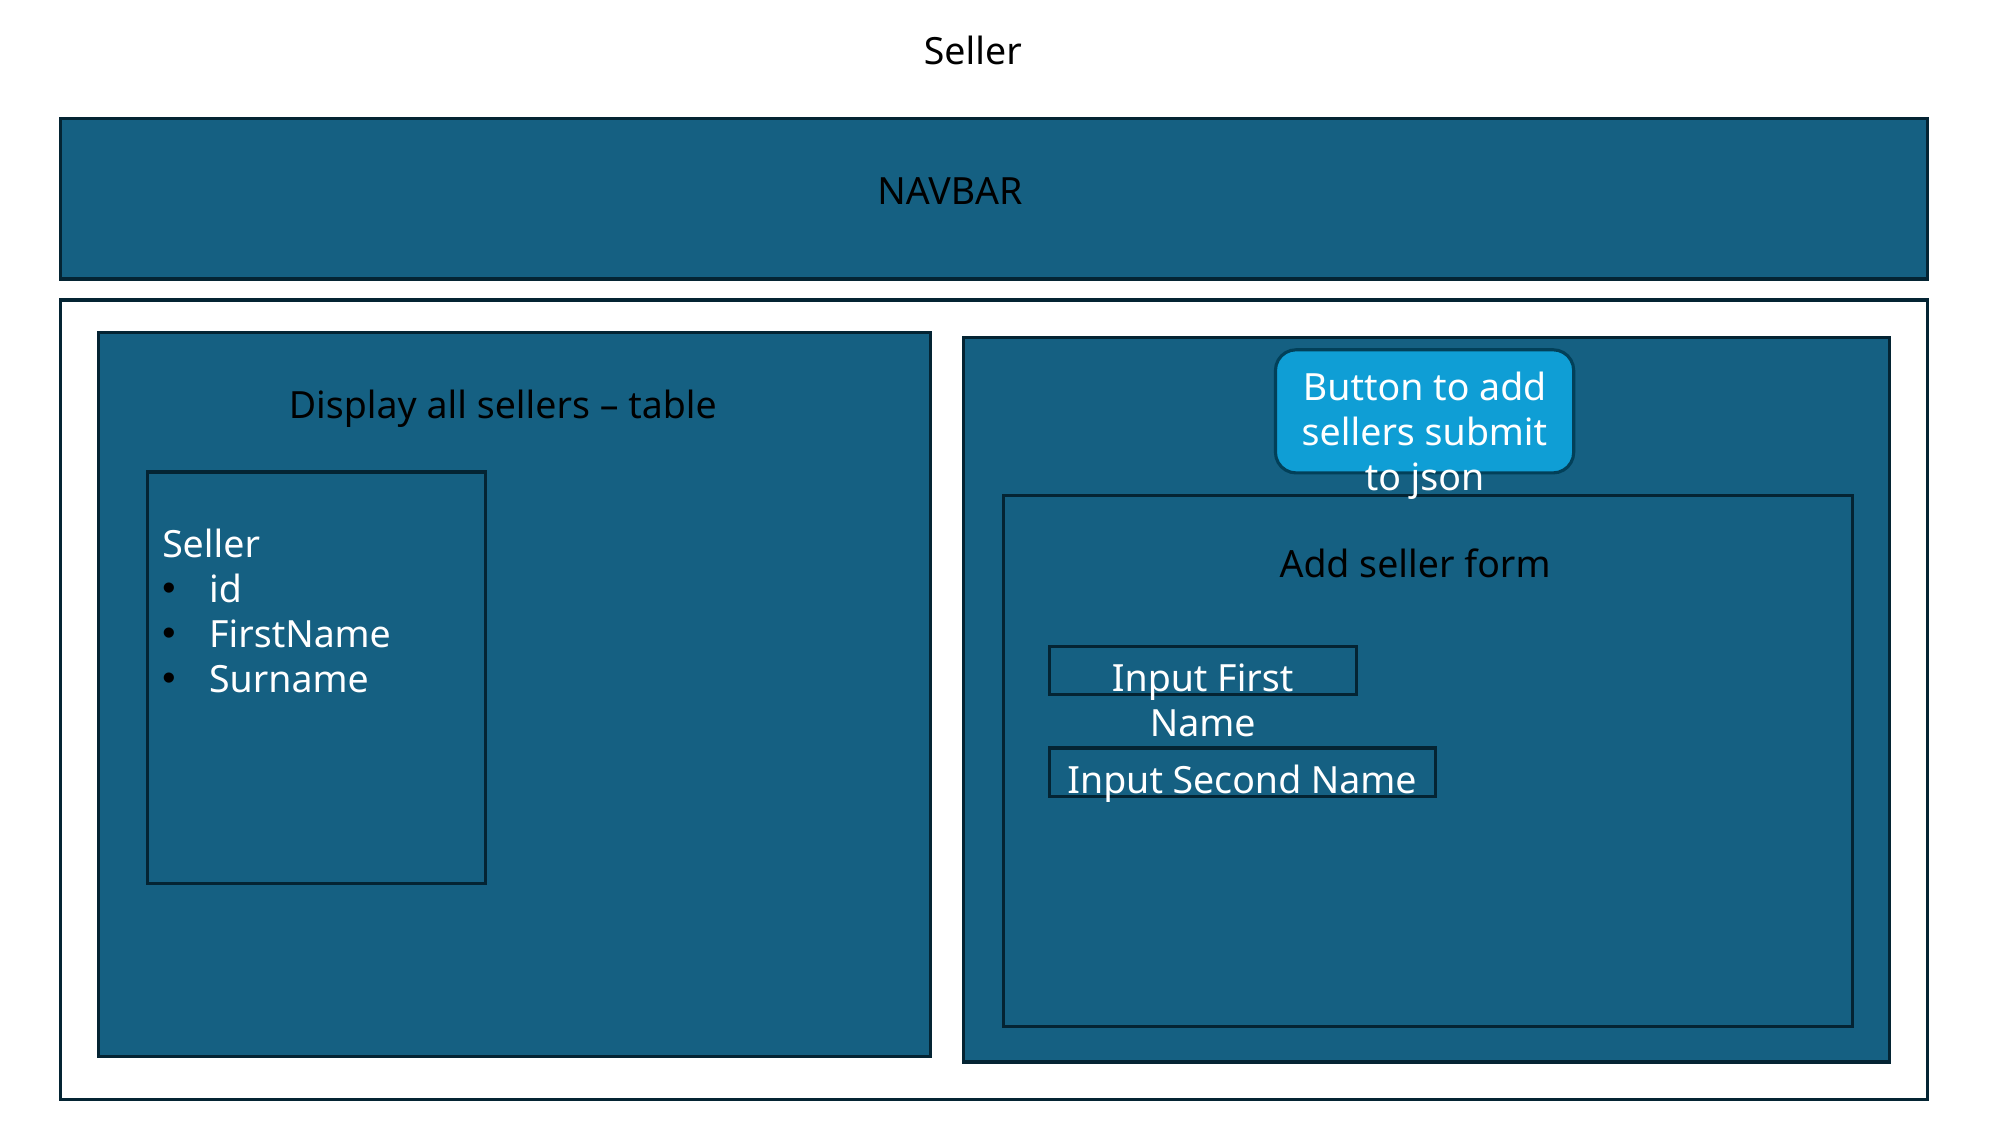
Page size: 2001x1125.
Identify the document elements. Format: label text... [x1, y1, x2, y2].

text_box Add seller form [1264, 532, 1574, 593]
text_box Seller [746, 19, 1201, 81]
text_box Button to add sellers submit to json [1275, 349, 1574, 473]
text_box [99, 332, 931, 1057]
text_box Input First Name [1049, 646, 1357, 694]
text_box Display all sellers – table [273, 373, 747, 434]
text_box [963, 337, 1890, 1062]
text_box NAVBAR [360, 159, 1540, 221]
text_box Seller id FirstName Surname [147, 472, 485, 883]
text_box [61, 118, 1928, 279]
text_box Input Second Name [1049, 748, 1435, 796]
